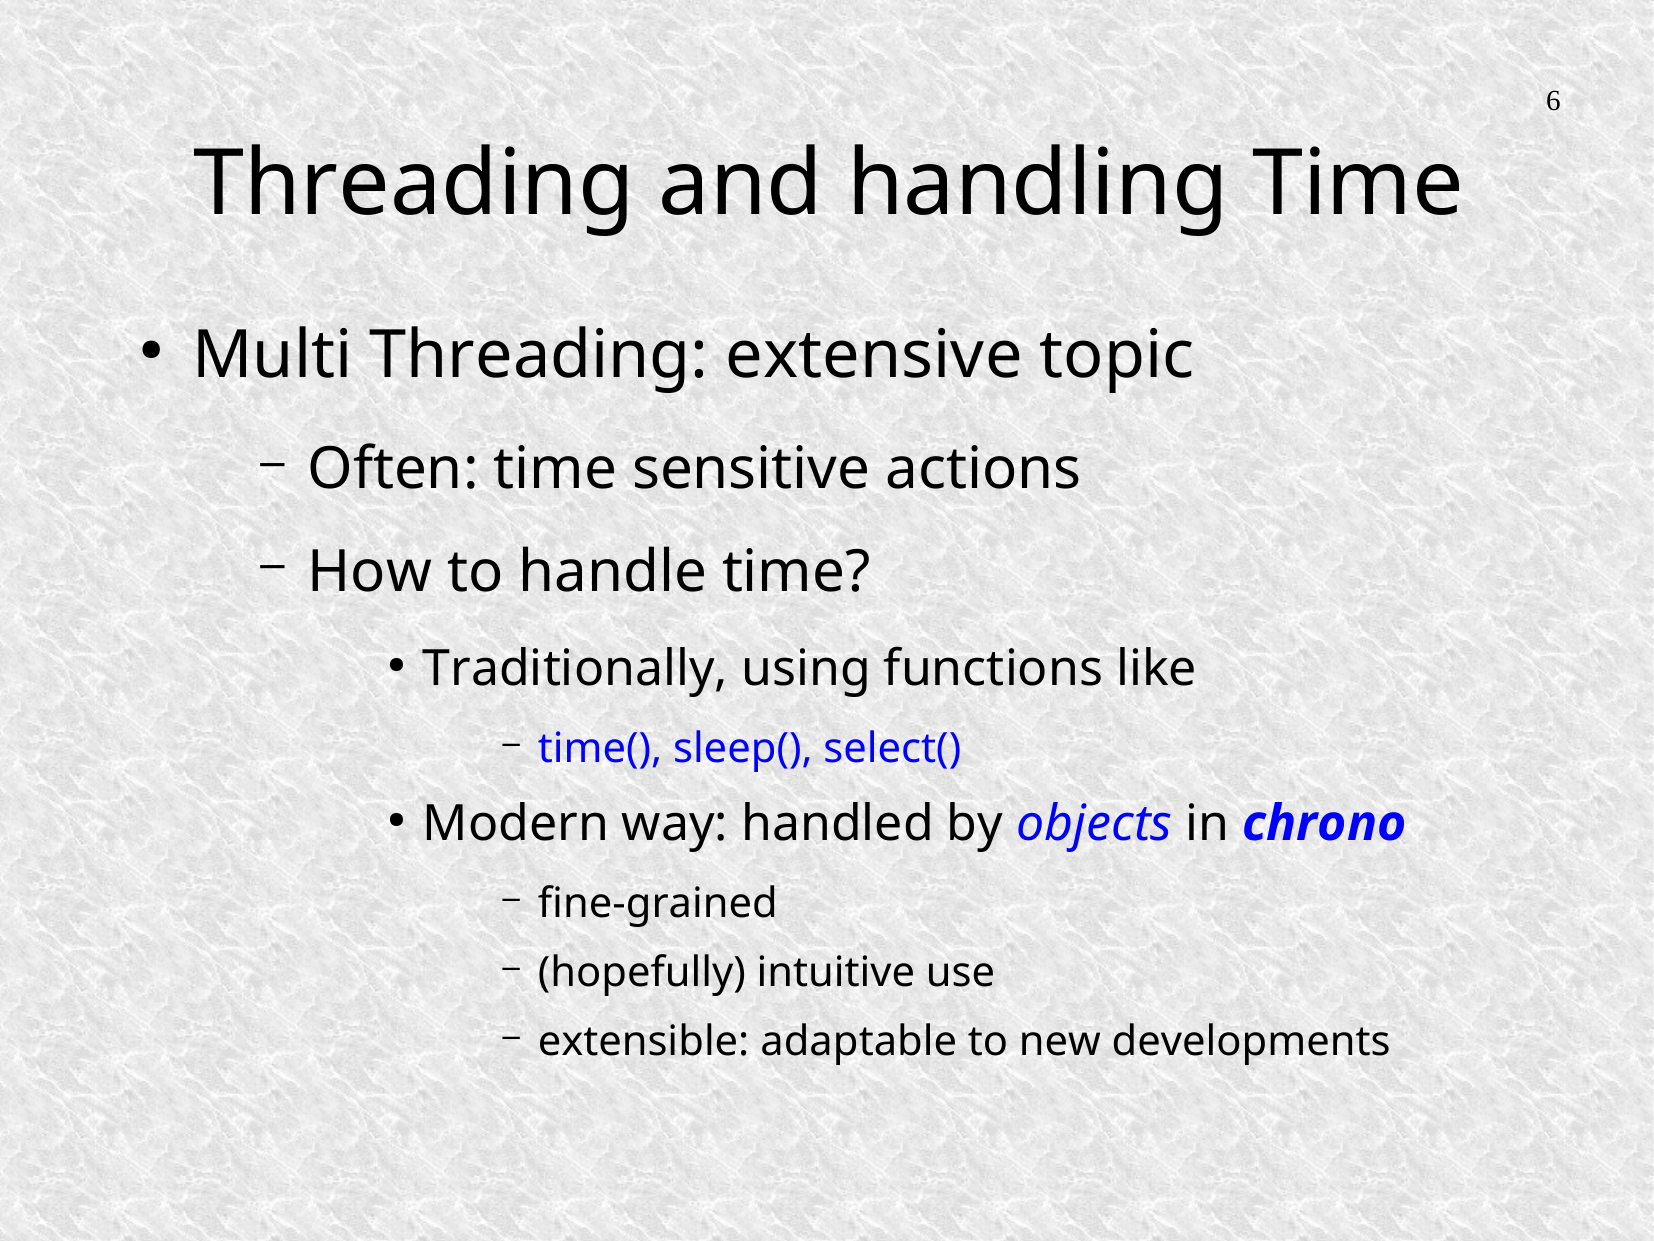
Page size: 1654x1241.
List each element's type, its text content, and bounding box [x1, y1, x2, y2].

picture [0, 0, 1654, 1241]
title Threading and handling Time [123, 73, 1536, 284]
list Multi Threading: extensive topic Often: time sensitive actions How to handle time? Traditionally, using functions like time(), sleep(), select() Modern way: handled by objects in chrono fine-grained (hopefully) intuitive use extensible: adaptable to new developments [121, 305, 1534, 1025]
